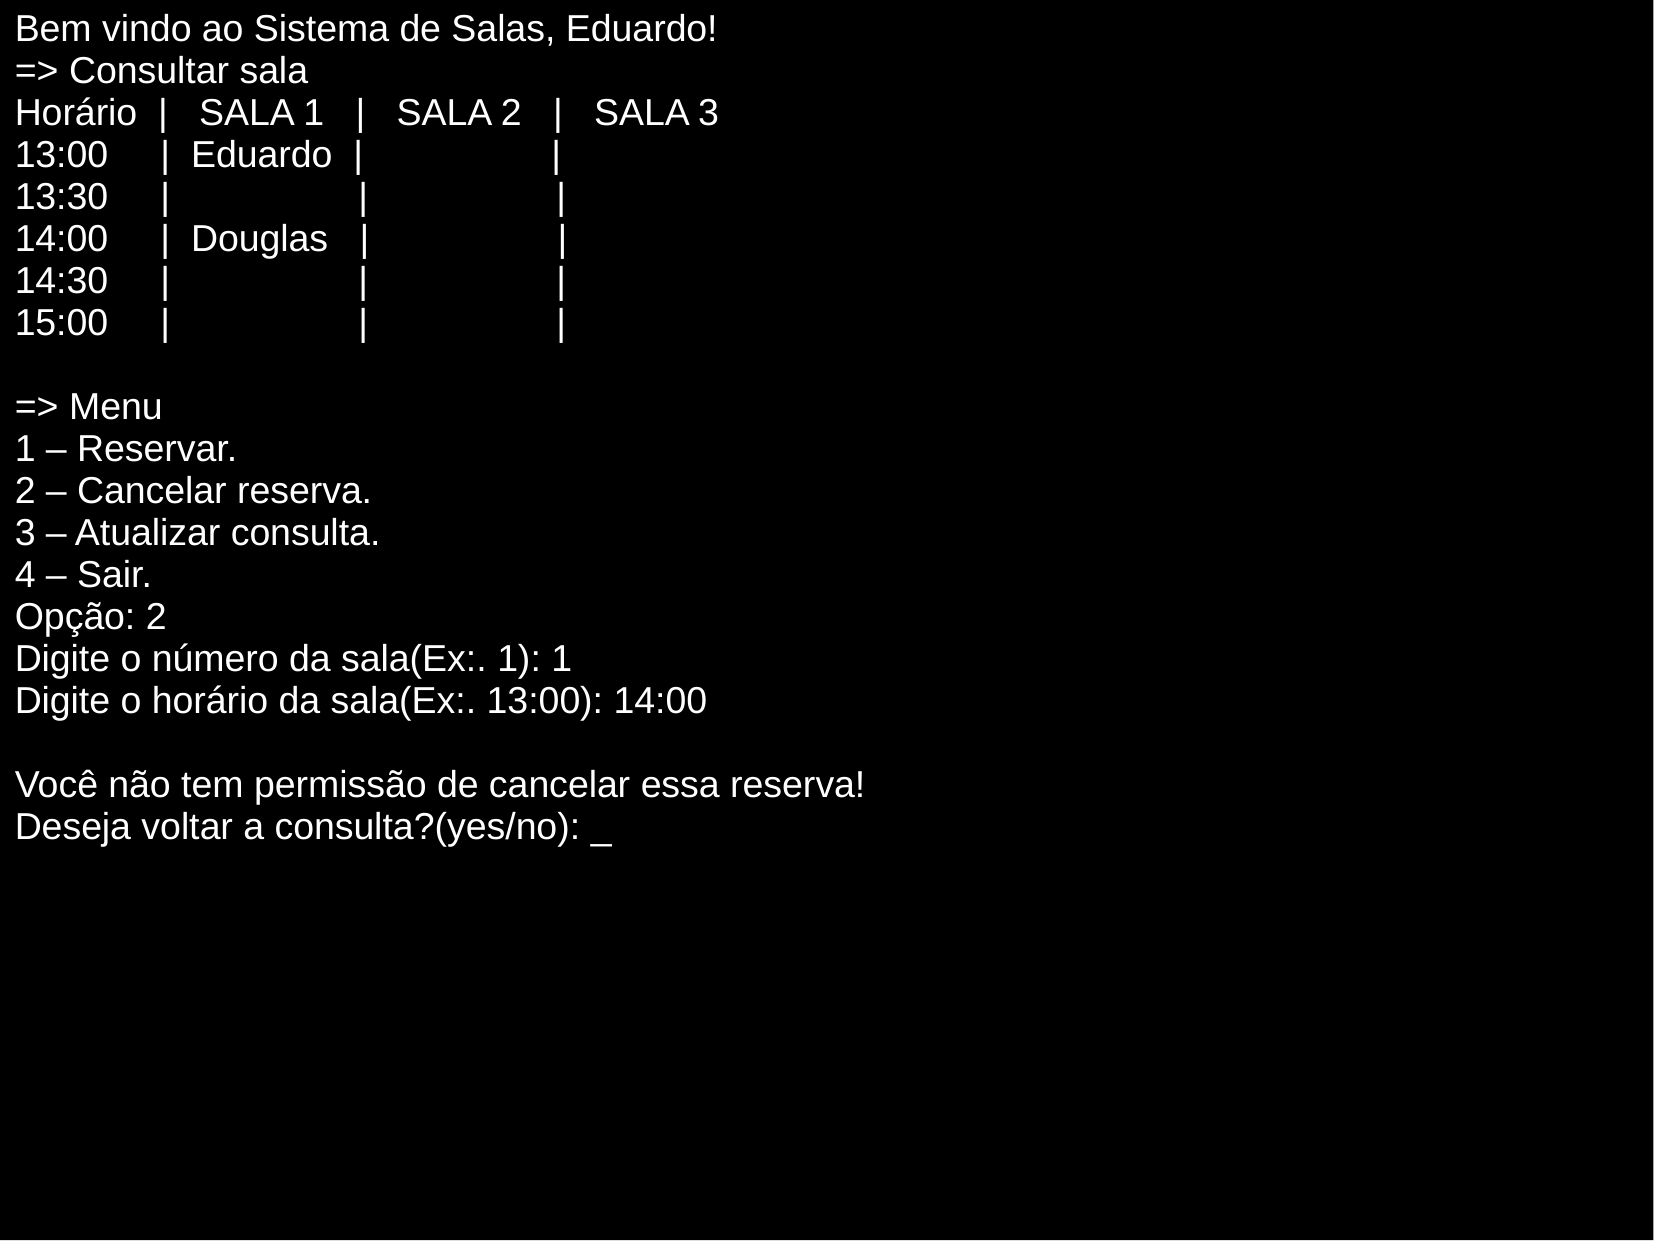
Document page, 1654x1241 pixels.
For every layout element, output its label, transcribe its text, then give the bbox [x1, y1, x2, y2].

text_box Bem vindo ao Sistema de Salas, Eduardo! => Consultar sala Horário | SALA 1 | SALA 2 | SALA 3 13:00 | Eduardo | | 13:30 | | | 14:00 | Douglas | | 14:30 | | | 15:00 | | | => Menu 1 – Reservar. 2 – Cancelar reserva. 3 – Atualizar consulta. 4 – Sair. Opção: 2 Digite o número da sala(Ex:. 1): 1 Digite o horário da sala(Ex:. 13:00): 14:00 Você não tem permissão de cancelar essa reserva! Deseja voltar a consulta?(yes/no): _ [0, 0, 1654, 1241]
